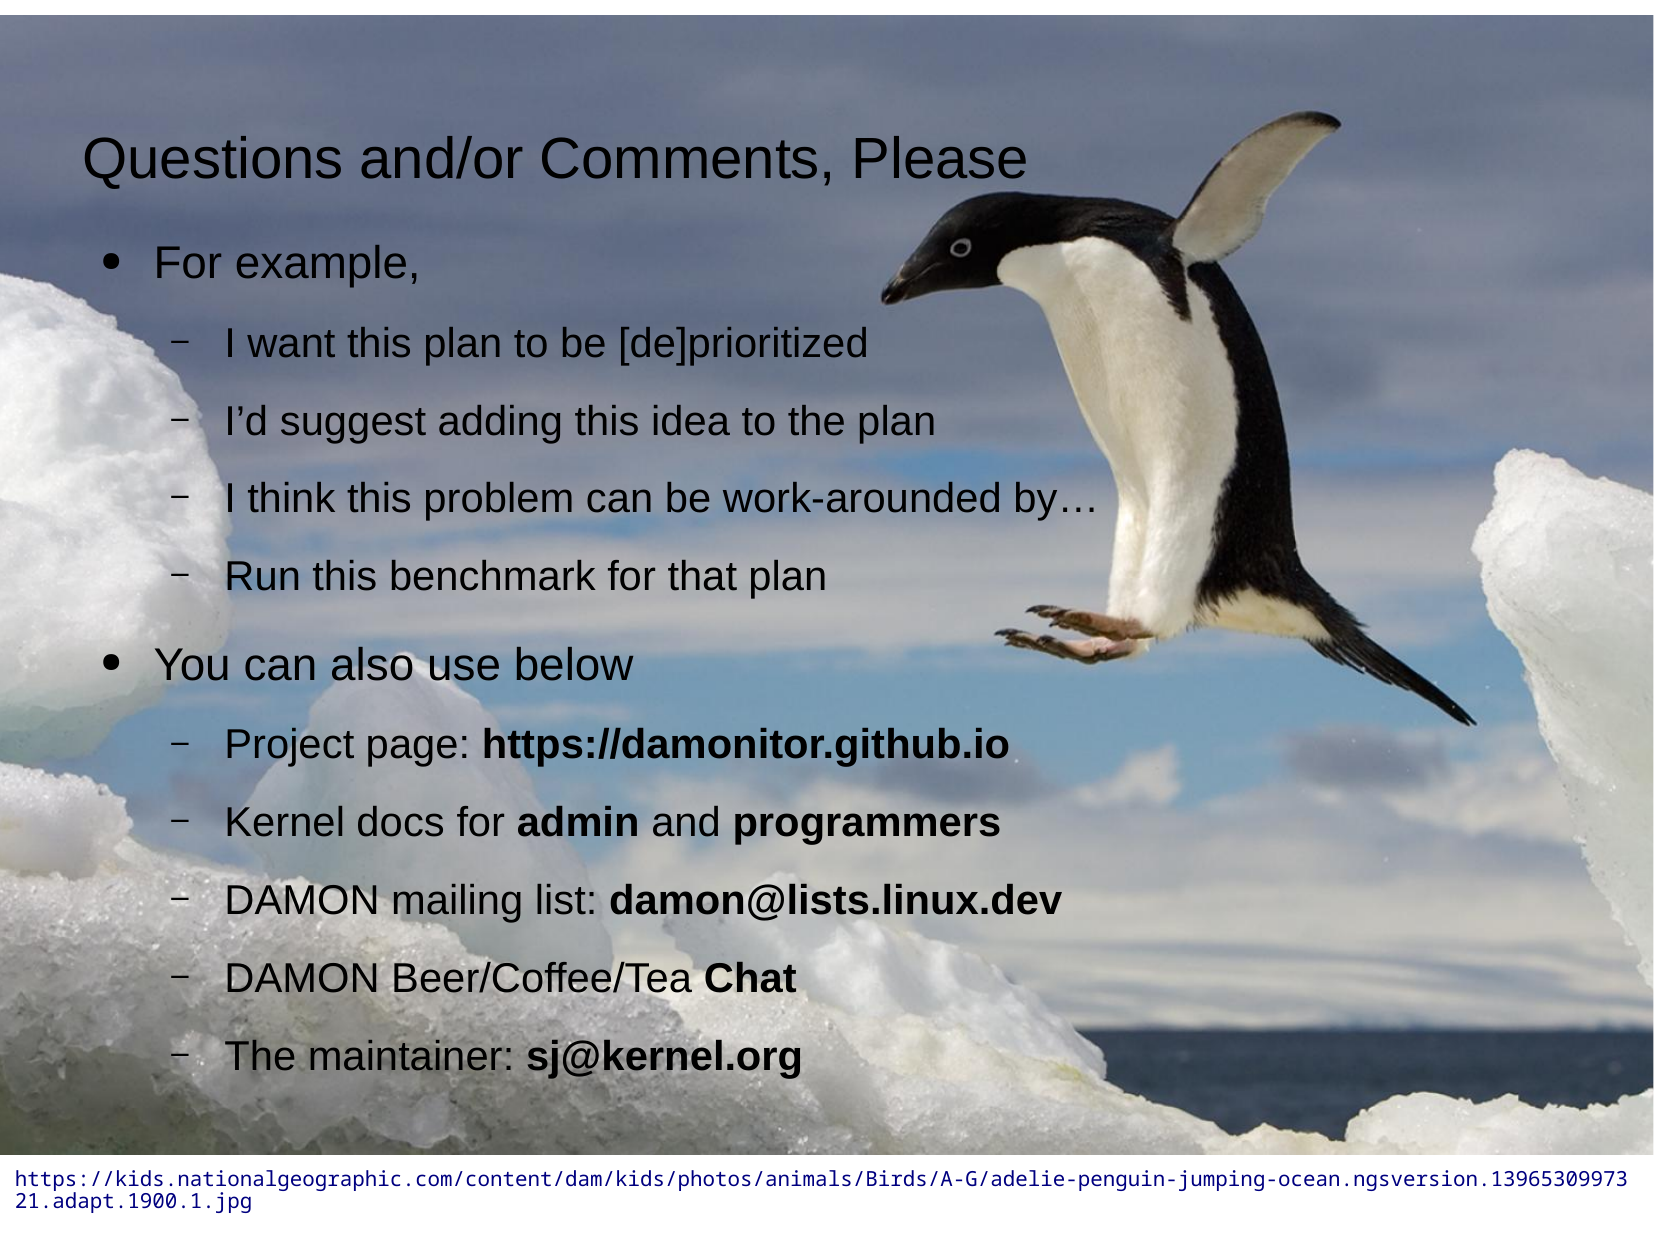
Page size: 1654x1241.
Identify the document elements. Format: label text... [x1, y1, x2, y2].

list For example, I want this plan to be [de]prioritized I’d suggest adding this idea to the plan I think this problem can be work-arounded by… Run this benchmark for that plan You can also use below Project page: https://damonitor.github.io Kernel docs for admin and programmers DAMON mailing list: damon@lists.linux.dev DAMON Beer/Coffee/Tea Chat The maintainer: sj@kernel.org [82, 236, 1571, 1111]
text_box https://kids.nationalgeographic.com/content/dam/kids/photos/animals/Birds/A-G/adelie-penguin-jumping-ocean.ngsversion.1396530997321.adapt.1900.1.jpg [0, 1157, 1654, 1223]
title Questions and/or Comments, Please [82, 108, 1571, 210]
picture [0, 15, 1654, 1156]
